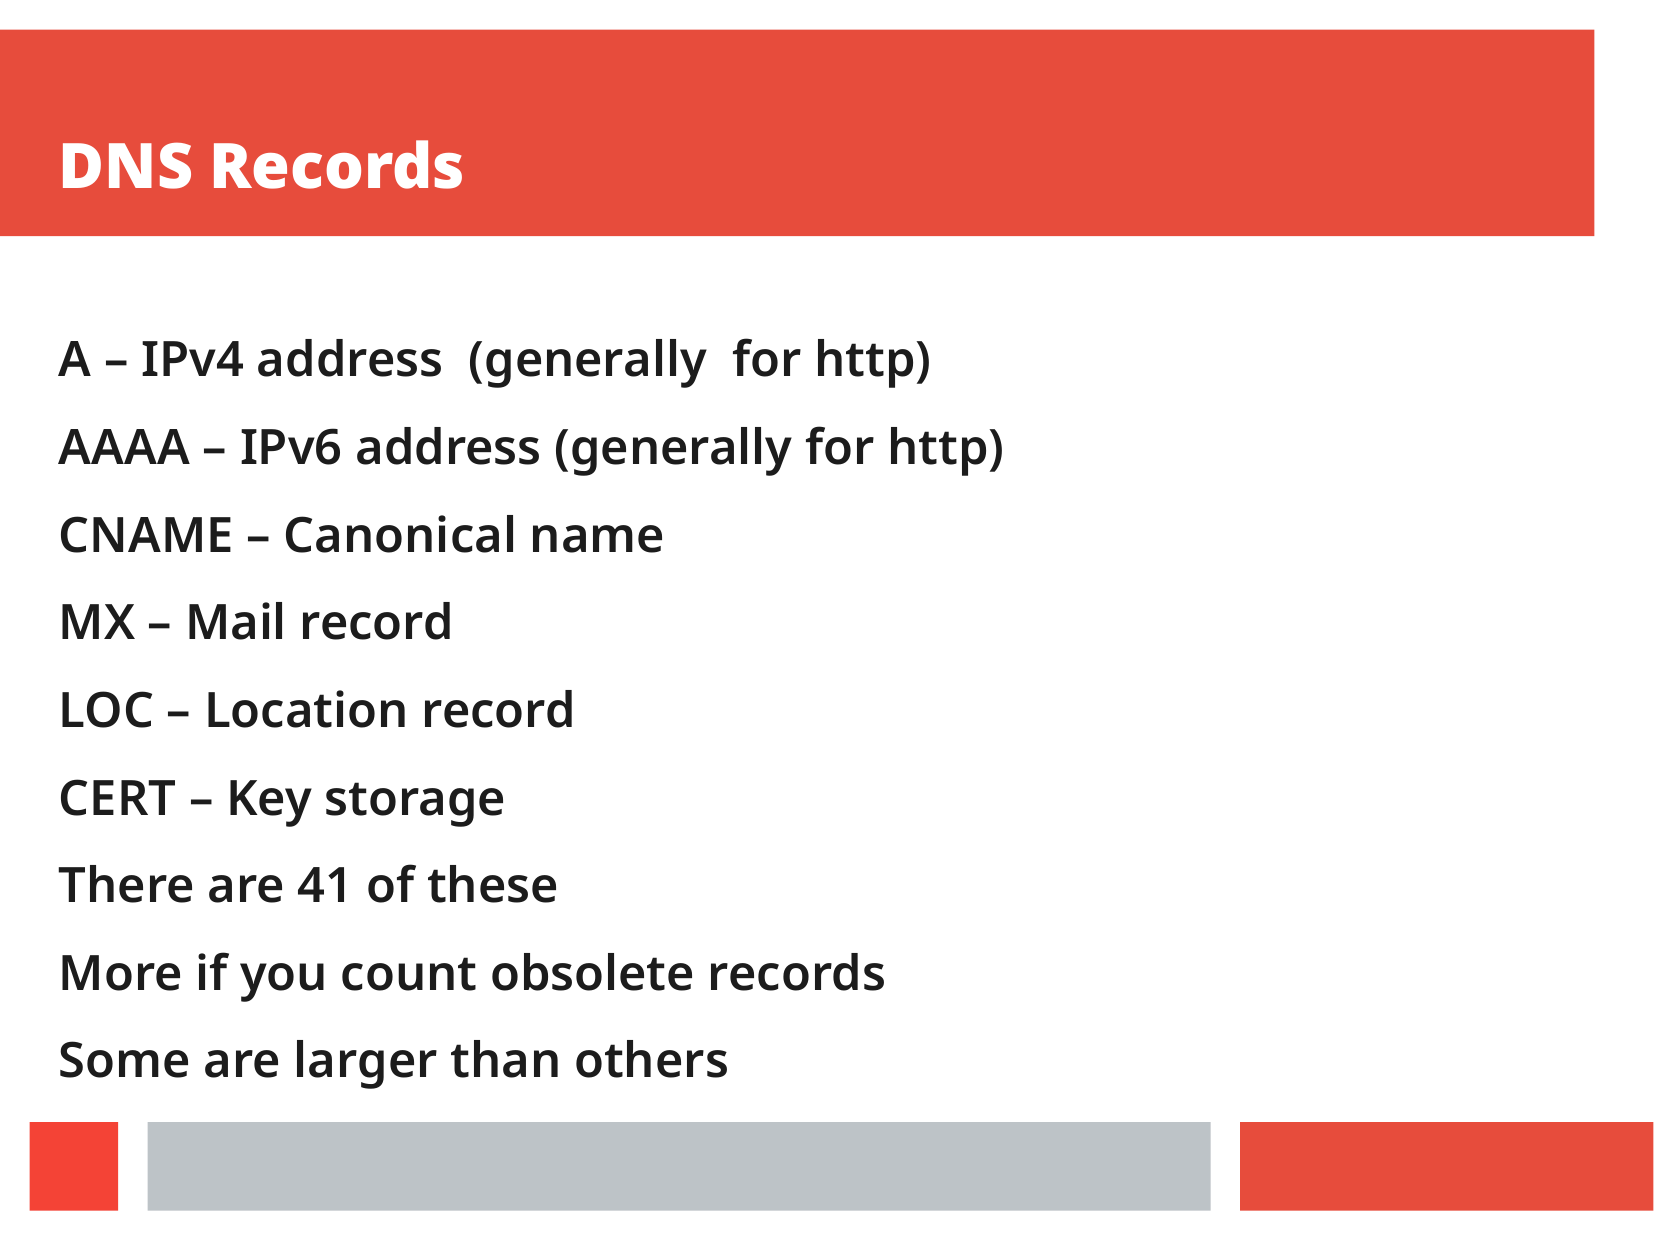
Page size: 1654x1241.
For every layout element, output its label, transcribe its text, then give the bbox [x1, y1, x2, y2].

title DNS Records [59, 59, 1595, 207]
list A – IPv4 address (generally for http) AAAA – IPv6 address (generally for http) CNAME – Canonical name MX – Mail record LOC – Location record CERT – Key storage There are 41 of these More if you count obsolete records Some are larger than others [59, 324, 1565, 1093]
